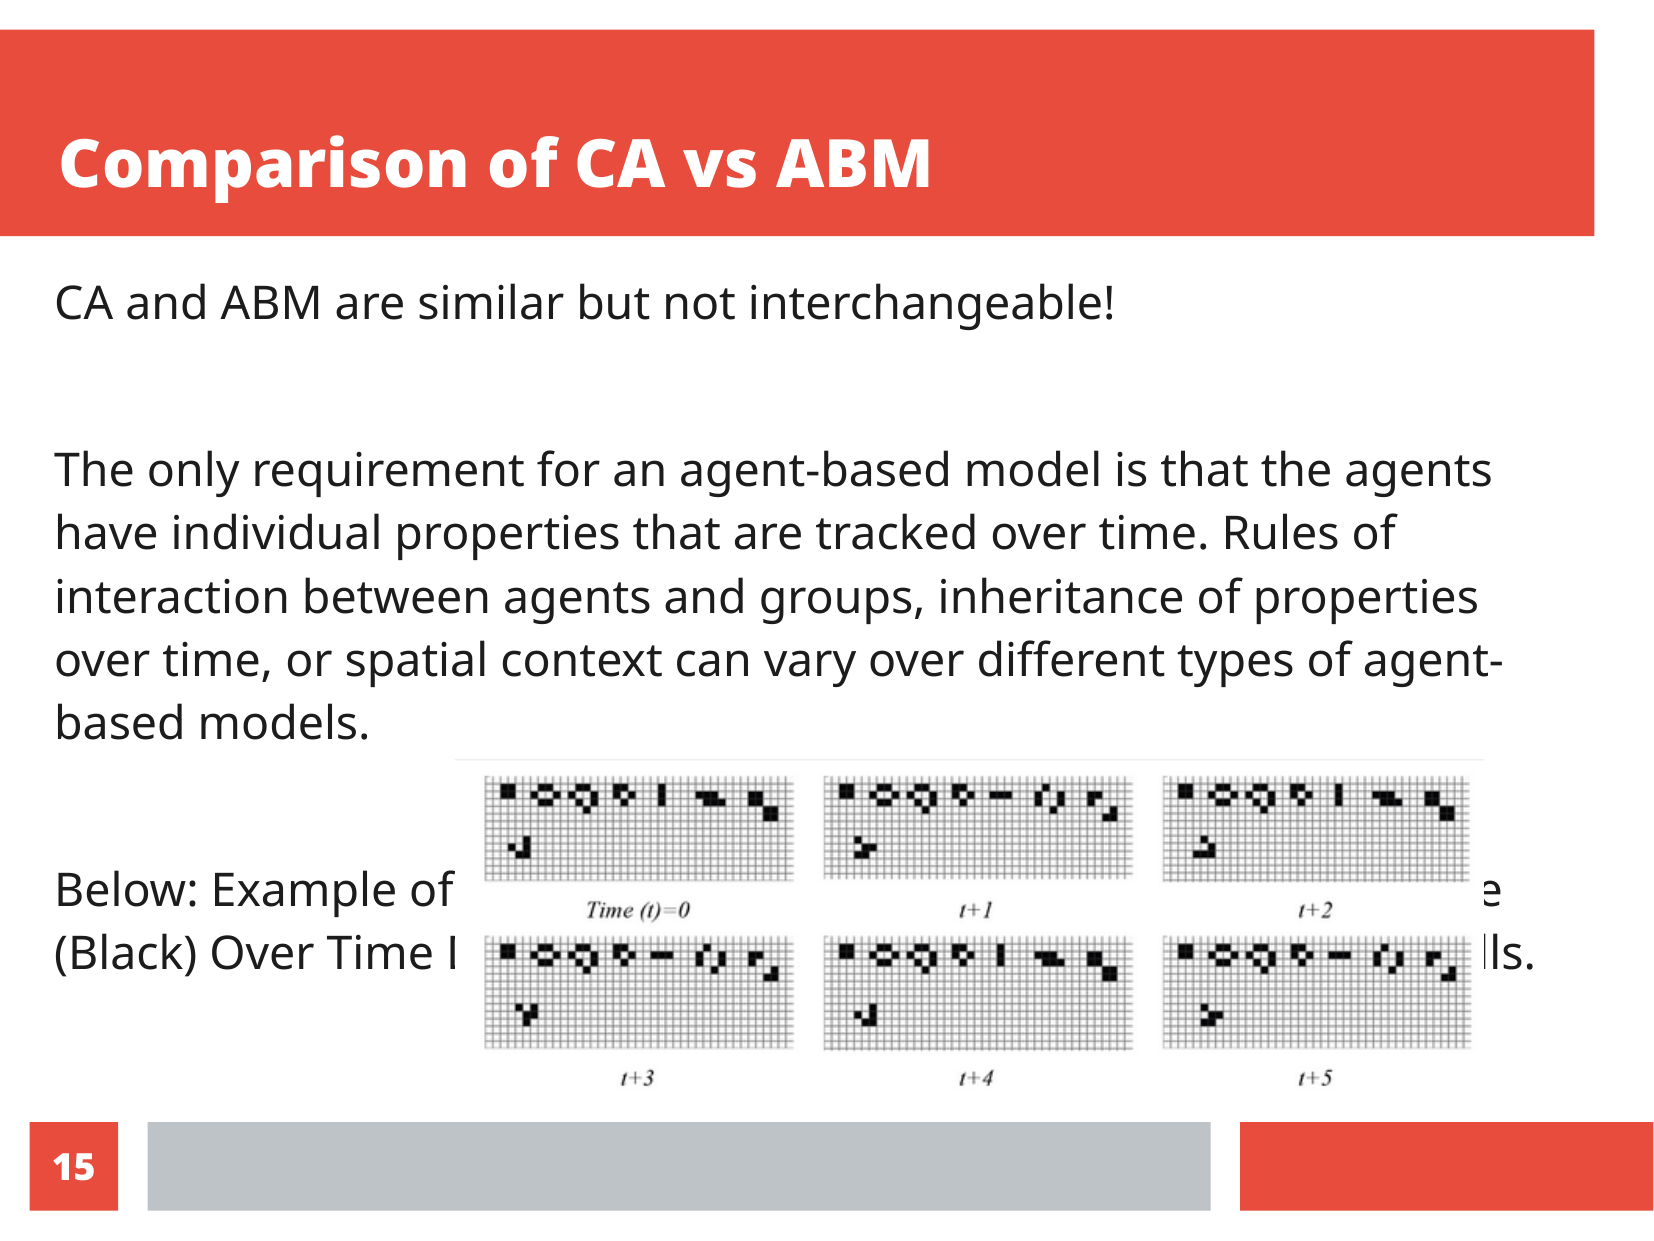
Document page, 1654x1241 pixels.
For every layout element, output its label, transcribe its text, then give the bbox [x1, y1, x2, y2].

title Comparison of CA vs ABM [59, 59, 1595, 207]
picture [455, 759, 1484, 1097]
list CA and ABM are similar but not interchangeable! The only requirement for an agent-based model is that the agents have individual properties that are tracked over time. Rules of interaction between agents and groups, inheritance of properties over time, or spatial context can vary over different types of agent-based models. Below: Example of Cells Changing State from Dead (White) To Alive (Black) Over Time Depending On The States of its Neighboring Cells. [54, 270, 1561, 1038]
